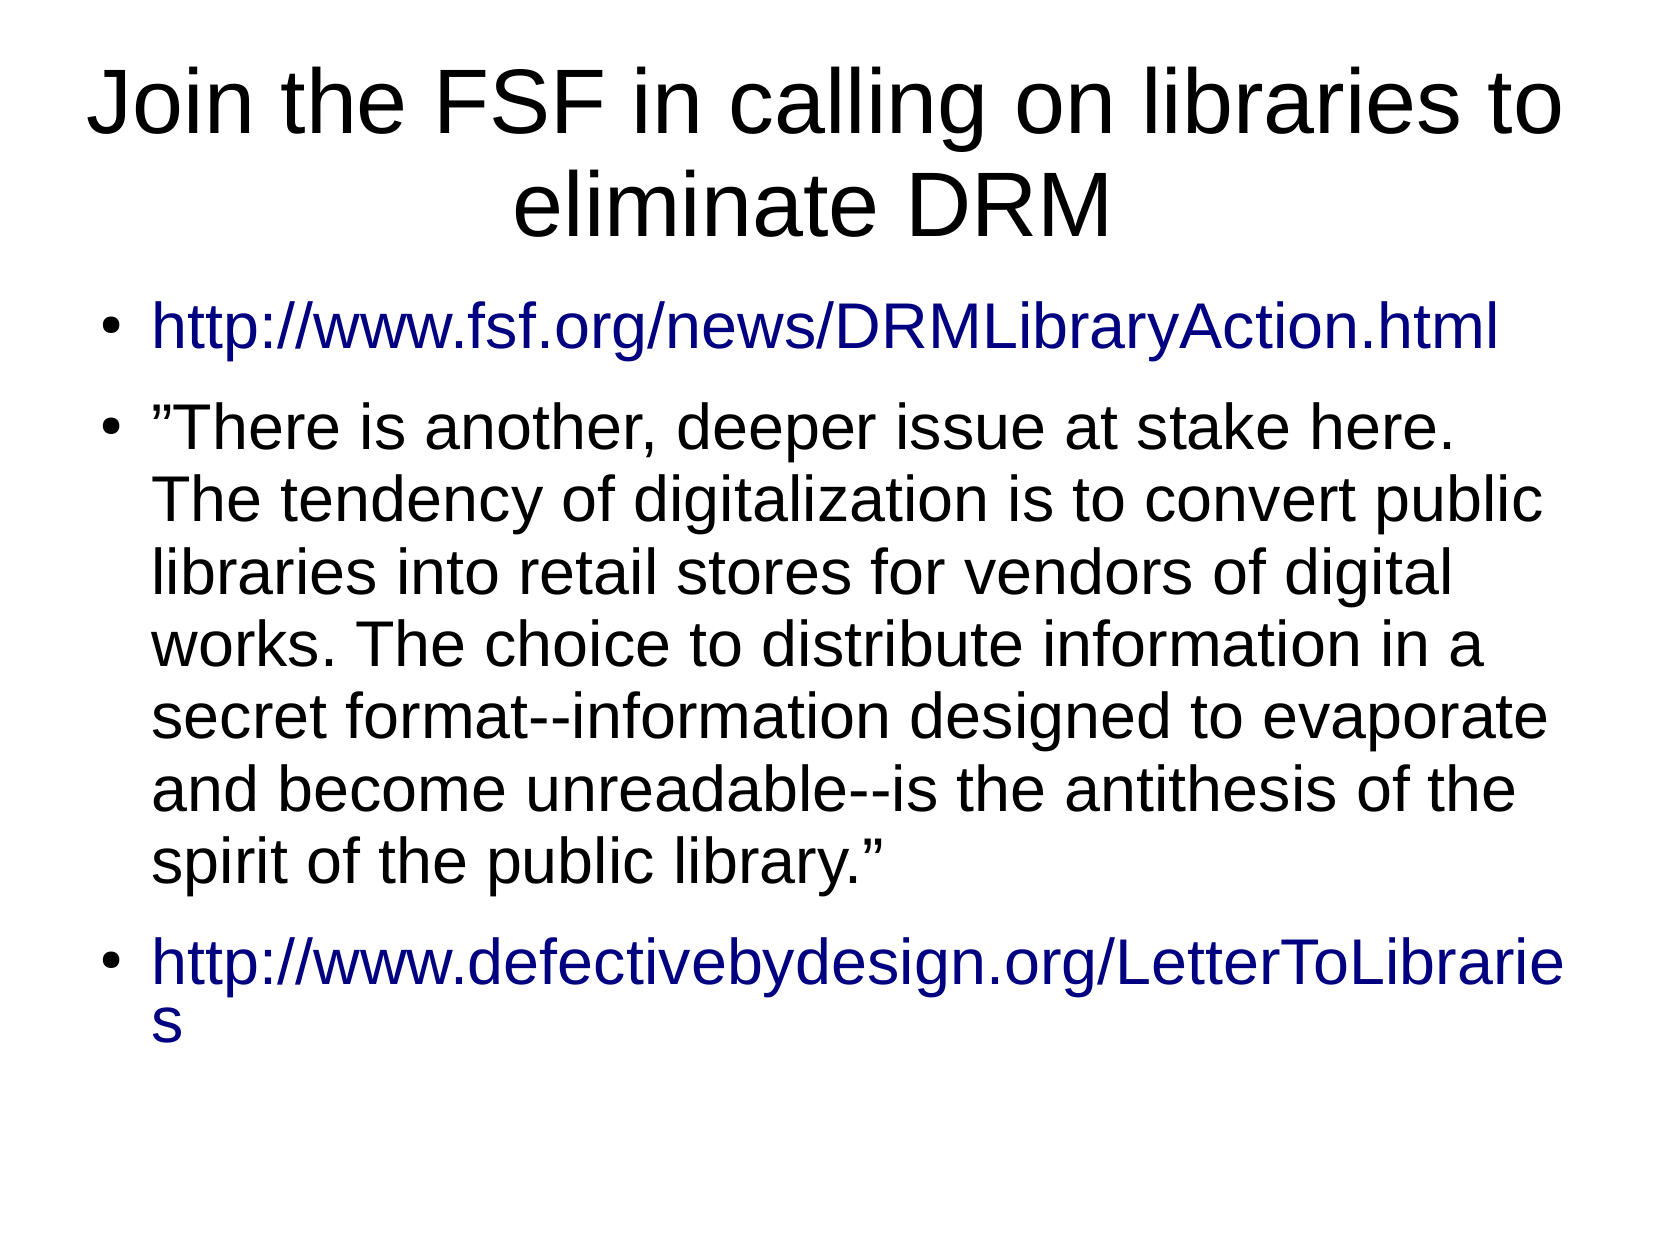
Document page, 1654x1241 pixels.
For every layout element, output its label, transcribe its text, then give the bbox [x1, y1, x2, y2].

list http://www.fsf.org/news/DRMLibraryAction.html ”There is another, deeper issue at stake here. The tendency of digitalization is to convert public libraries into retail stores for vendors of digital works. The choice to distribute information in a secret format--information designed to evaporate and become unreadable--is the antithesis of the spirit of the public library.” http://www.defectivebydesign.org/LetterToLibraries [82, 290, 1571, 1010]
title Join the FSF in calling on libraries to eliminate DRM [82, 48, 1571, 258]
